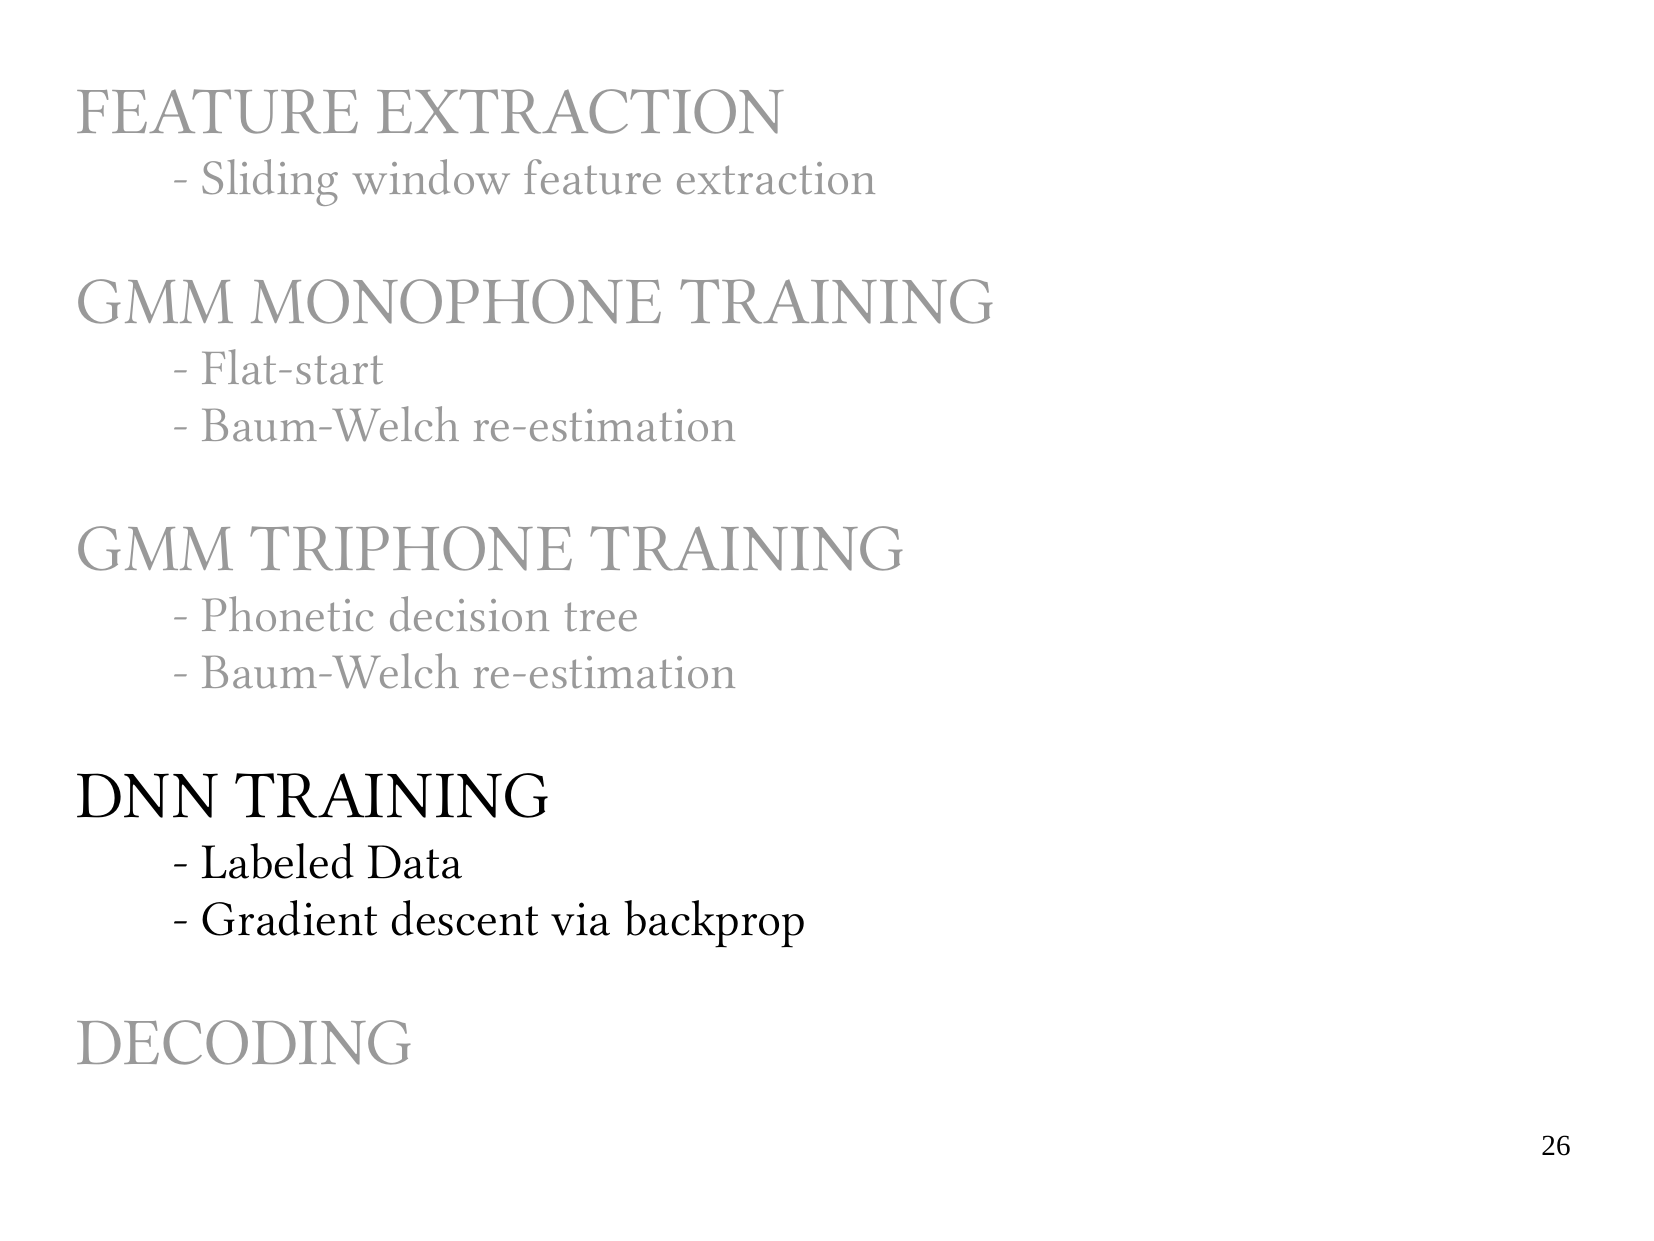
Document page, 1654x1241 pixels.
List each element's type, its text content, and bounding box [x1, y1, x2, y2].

subtitle FEATURE EXTRACTION - Sliding window feature extraction GMM MONOPHONE TRAINING - Flat-start - Baum-Welch re-estimation GMM TRIPHONE TRAINING - Phonetic decision tree - Baum-Welch re-estimation DNN TRAINING - Labeled Data - Gradient descent via backprop DECODING [60, 72, 1549, 1216]
